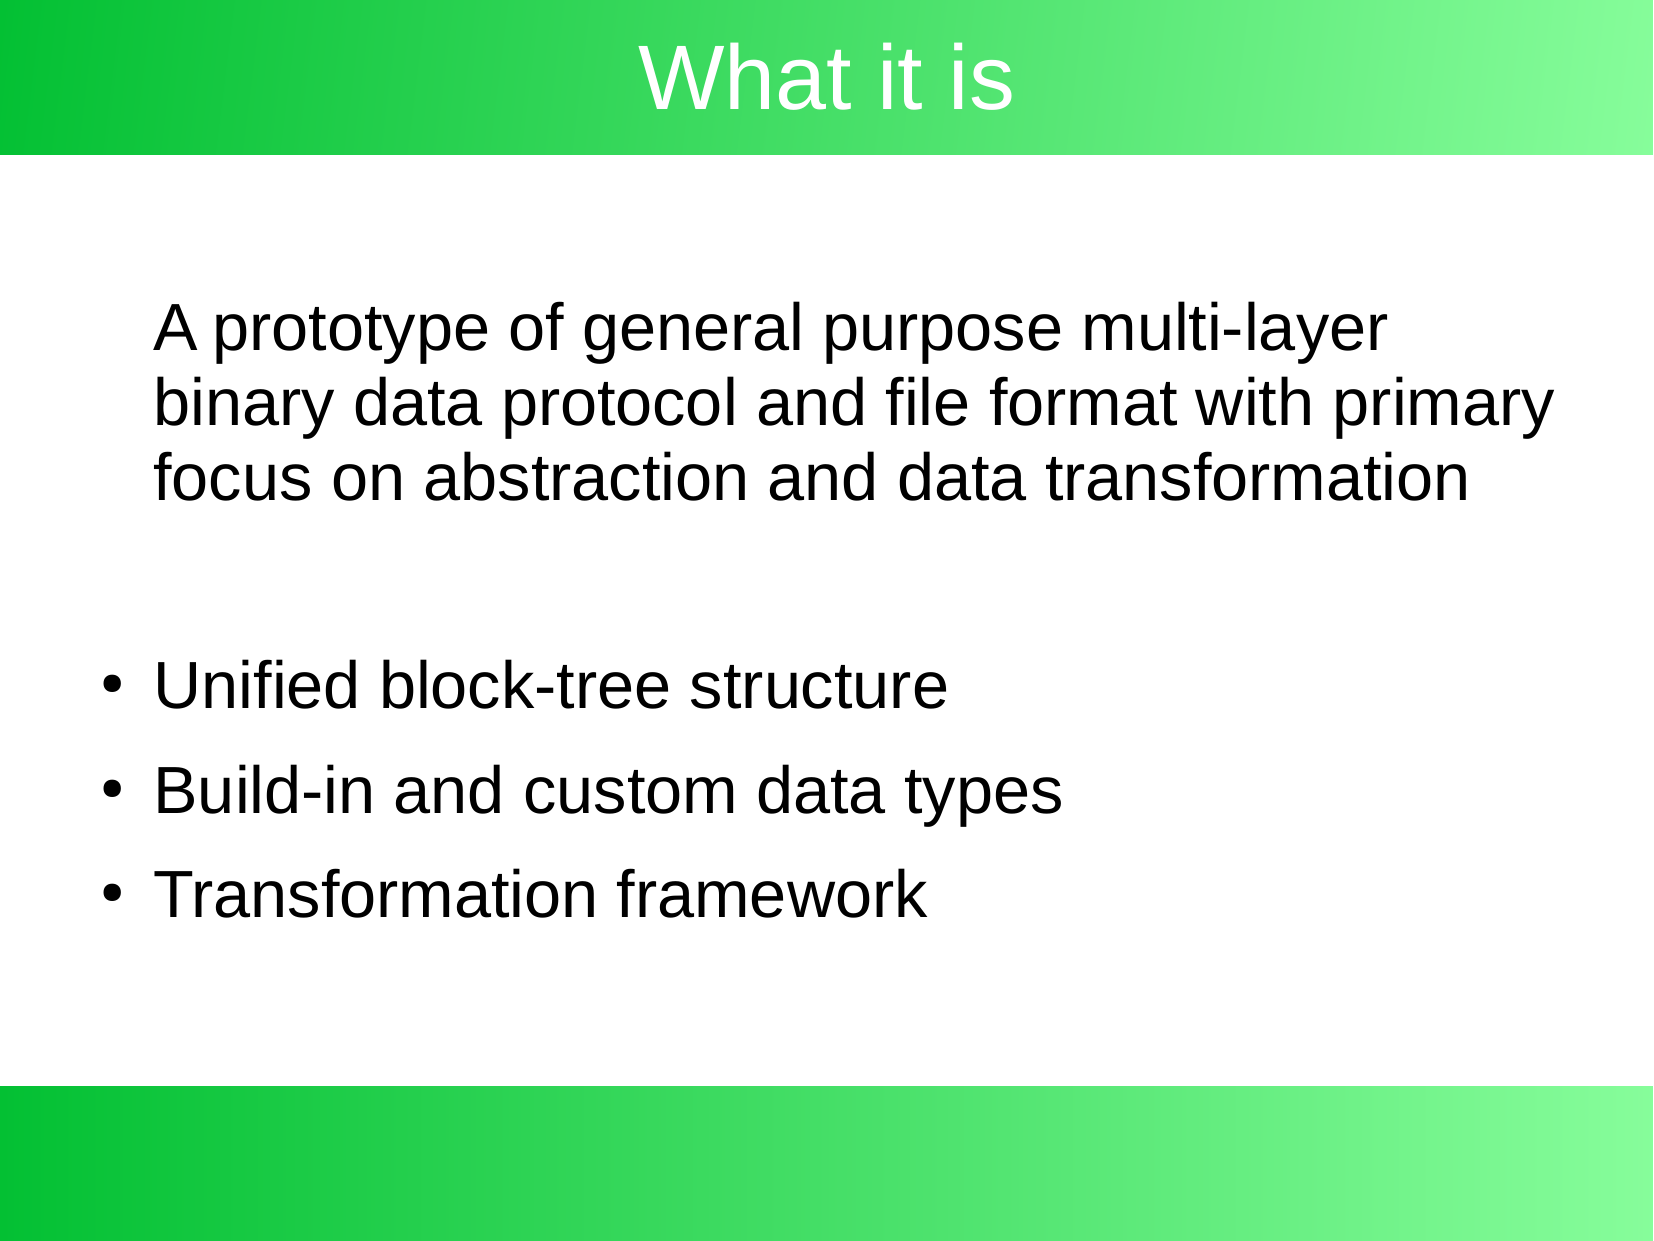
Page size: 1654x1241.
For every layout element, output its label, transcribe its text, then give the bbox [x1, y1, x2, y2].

title What it is [82, 25, 1571, 130]
list A prototype of general purpose multi-layer binary data protocol and file format with primary focus on abstraction and data transformation Unified block-tree structure Build-in and custom data types Transformation framework [82, 290, 1571, 1010]
